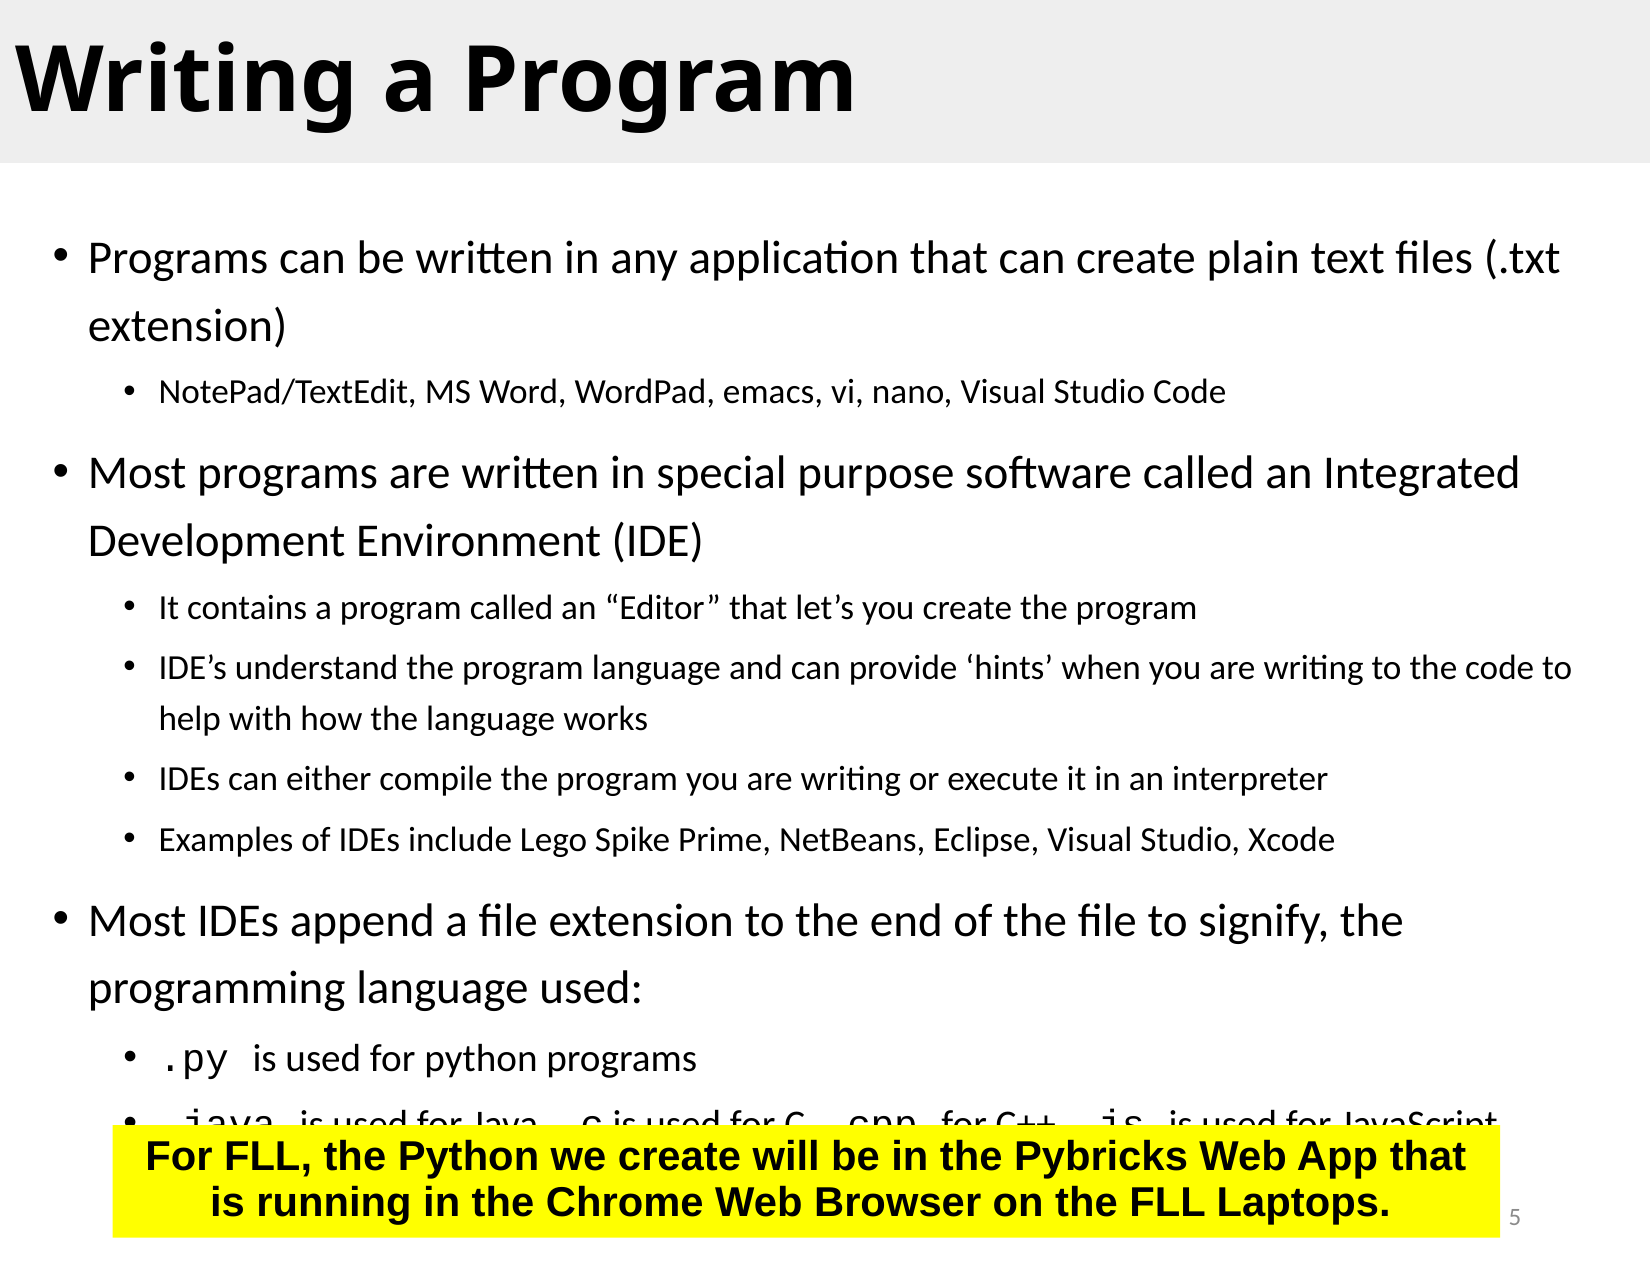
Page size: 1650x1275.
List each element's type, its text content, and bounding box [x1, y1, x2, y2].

title Writing a Program [0, 0, 1650, 163]
text_box For FLL, the Python we create will be in the Pybricks Web App that is running in the Chrome Web Browser on the FLL Laptops. [112, 1125, 1501, 1238]
list Programs can be written in any application that can create plain text files (.txt extension) NotePad/TextEdit, MS Word, WordPad, emacs, vi, nano, Visual Studio Code Most programs are written in special purpose software called an Integrated Development Environment (IDE) It contains a program called an “Editor” that let’s you create the program IDE’s understand the program language and can provide ‘hints’ when you are writing to the code to help with how the language works IDEs can either compile the program you are writing or execute it in an interpreter Examples of IDEs include Lego Spike Prime, NetBeans, Eclipse, Visual Studio, Xcode Most IDEs append a file extension to the end of the file to signify, the programming language used: .py is used for python programs .java is used for Java, .c is used for C, .cpp for C++, .js is used for JavaScript [37, 207, 1597, 1163]
